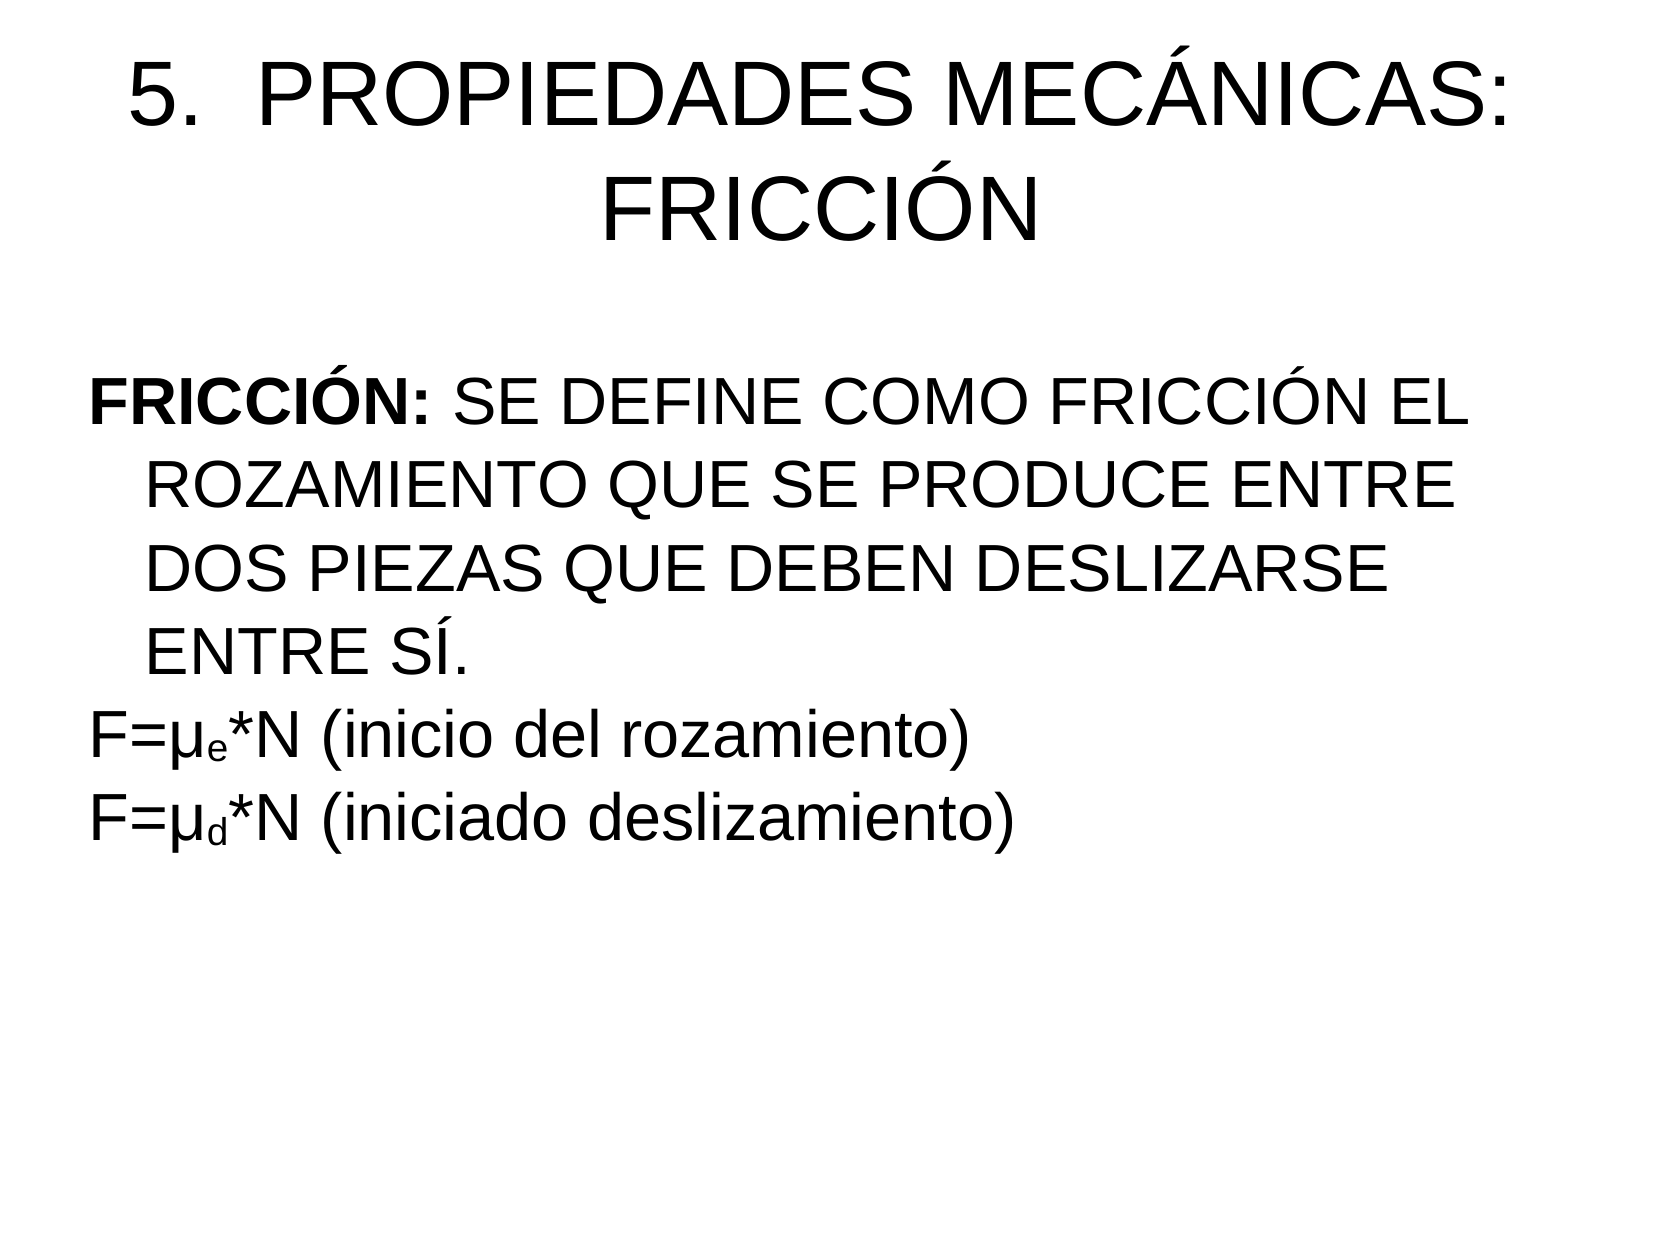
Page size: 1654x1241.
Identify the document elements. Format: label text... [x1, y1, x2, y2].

title 5. PROPIEDADES MECÁNICAS: FRICCIÓN [77, 29, 1565, 259]
subtitle FRICCIÓN: SE DEFINE COMO FRICCIÓN EL ROZAMIENTO QUE SE PRODUCE ENTRE DOS PIEZAS QUE DEBEN DESLIZARSE ENTRE SÍ. F=μe*N (inicio del rozamiento) F=μd*N (iniciado deslizamiento) [88, 331, 1577, 1210]
